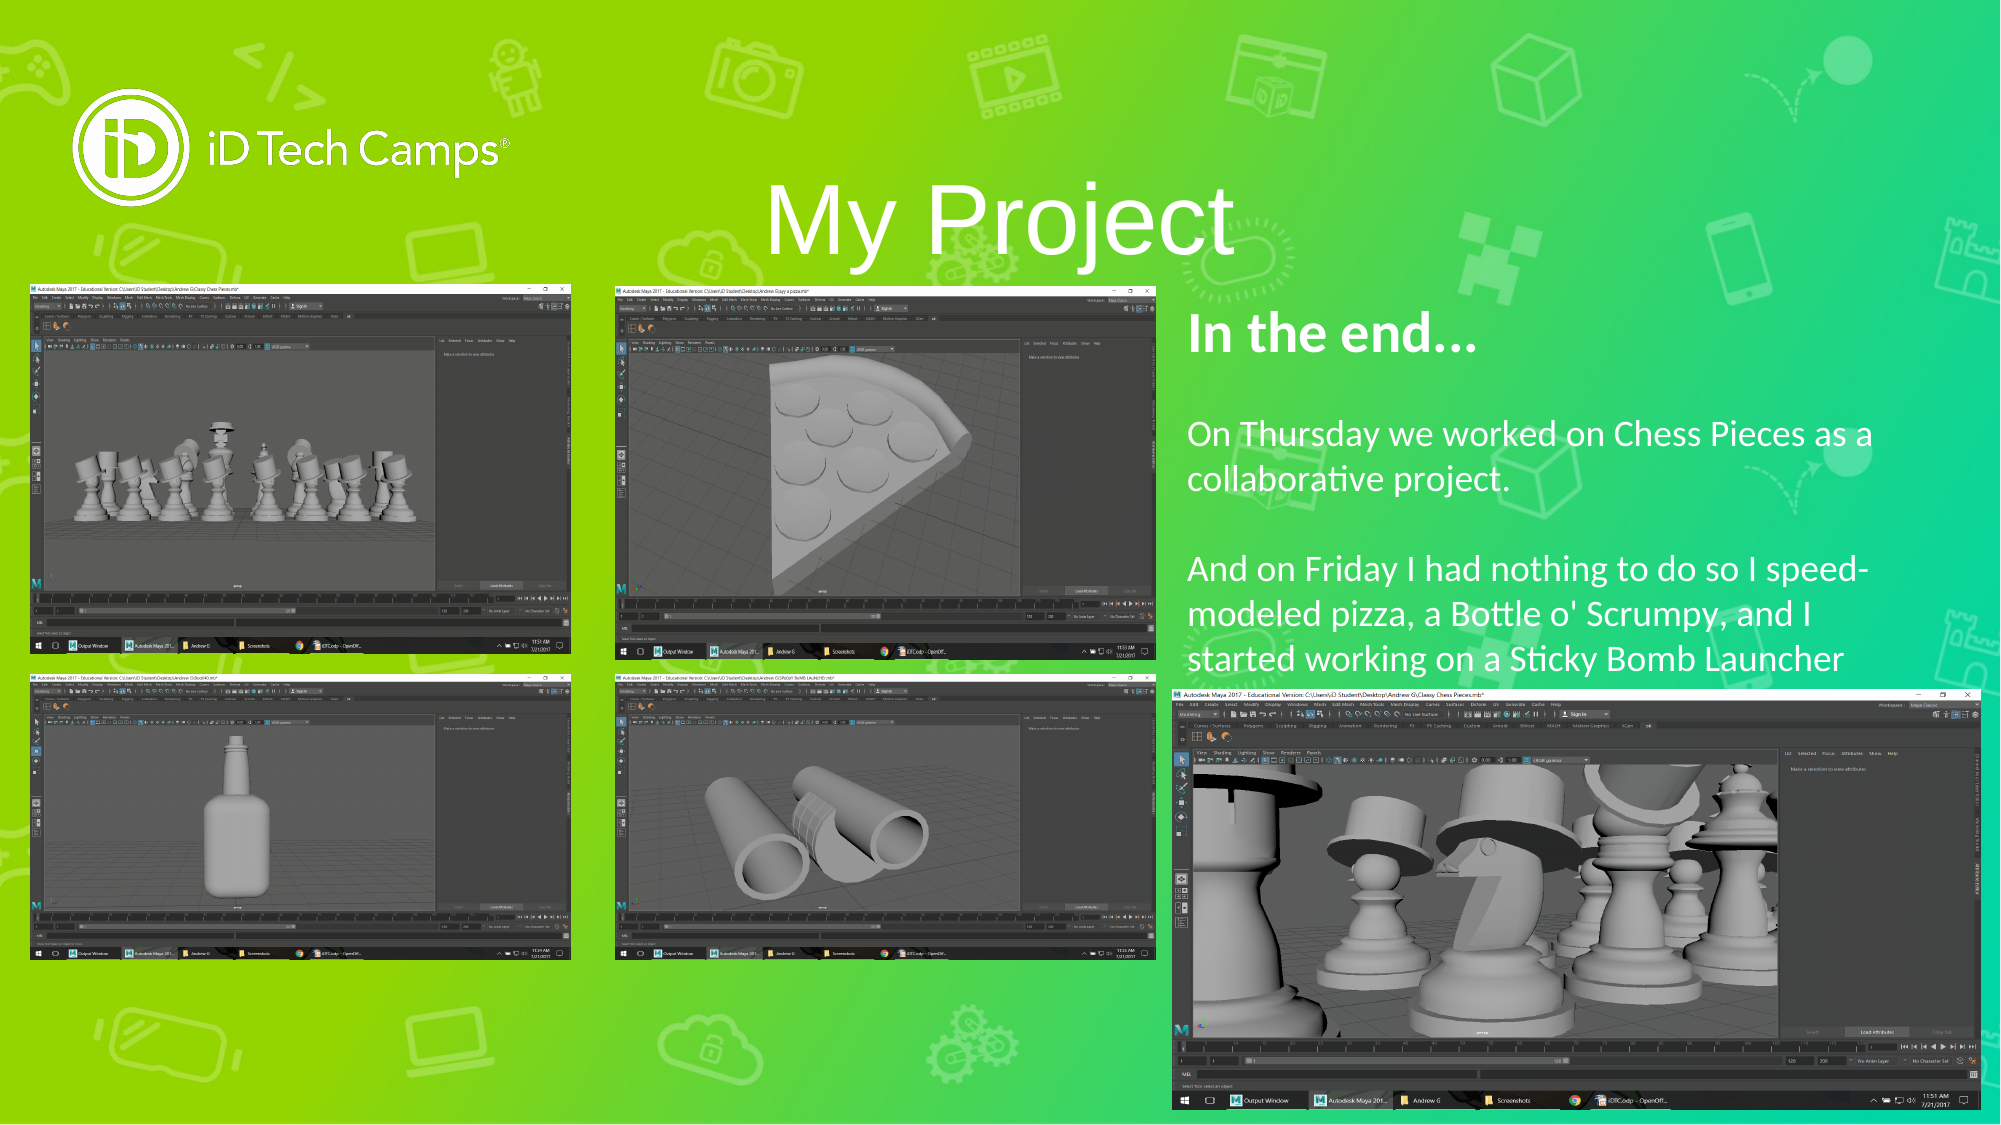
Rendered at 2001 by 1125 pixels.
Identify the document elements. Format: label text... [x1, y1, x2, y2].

text_box My Project [137, 149, 1863, 285]
picture [0, 0, 2001, 1125]
text_box In the end... On Thursday we worked on Chess Pieces as a collaborative project. And on Friday I had nothing to do so I speed-modeled pizza, a Bottle o' Scrumpy, and I started working on a Sticky Bomb Launcher [1172, 286, 1933, 689]
